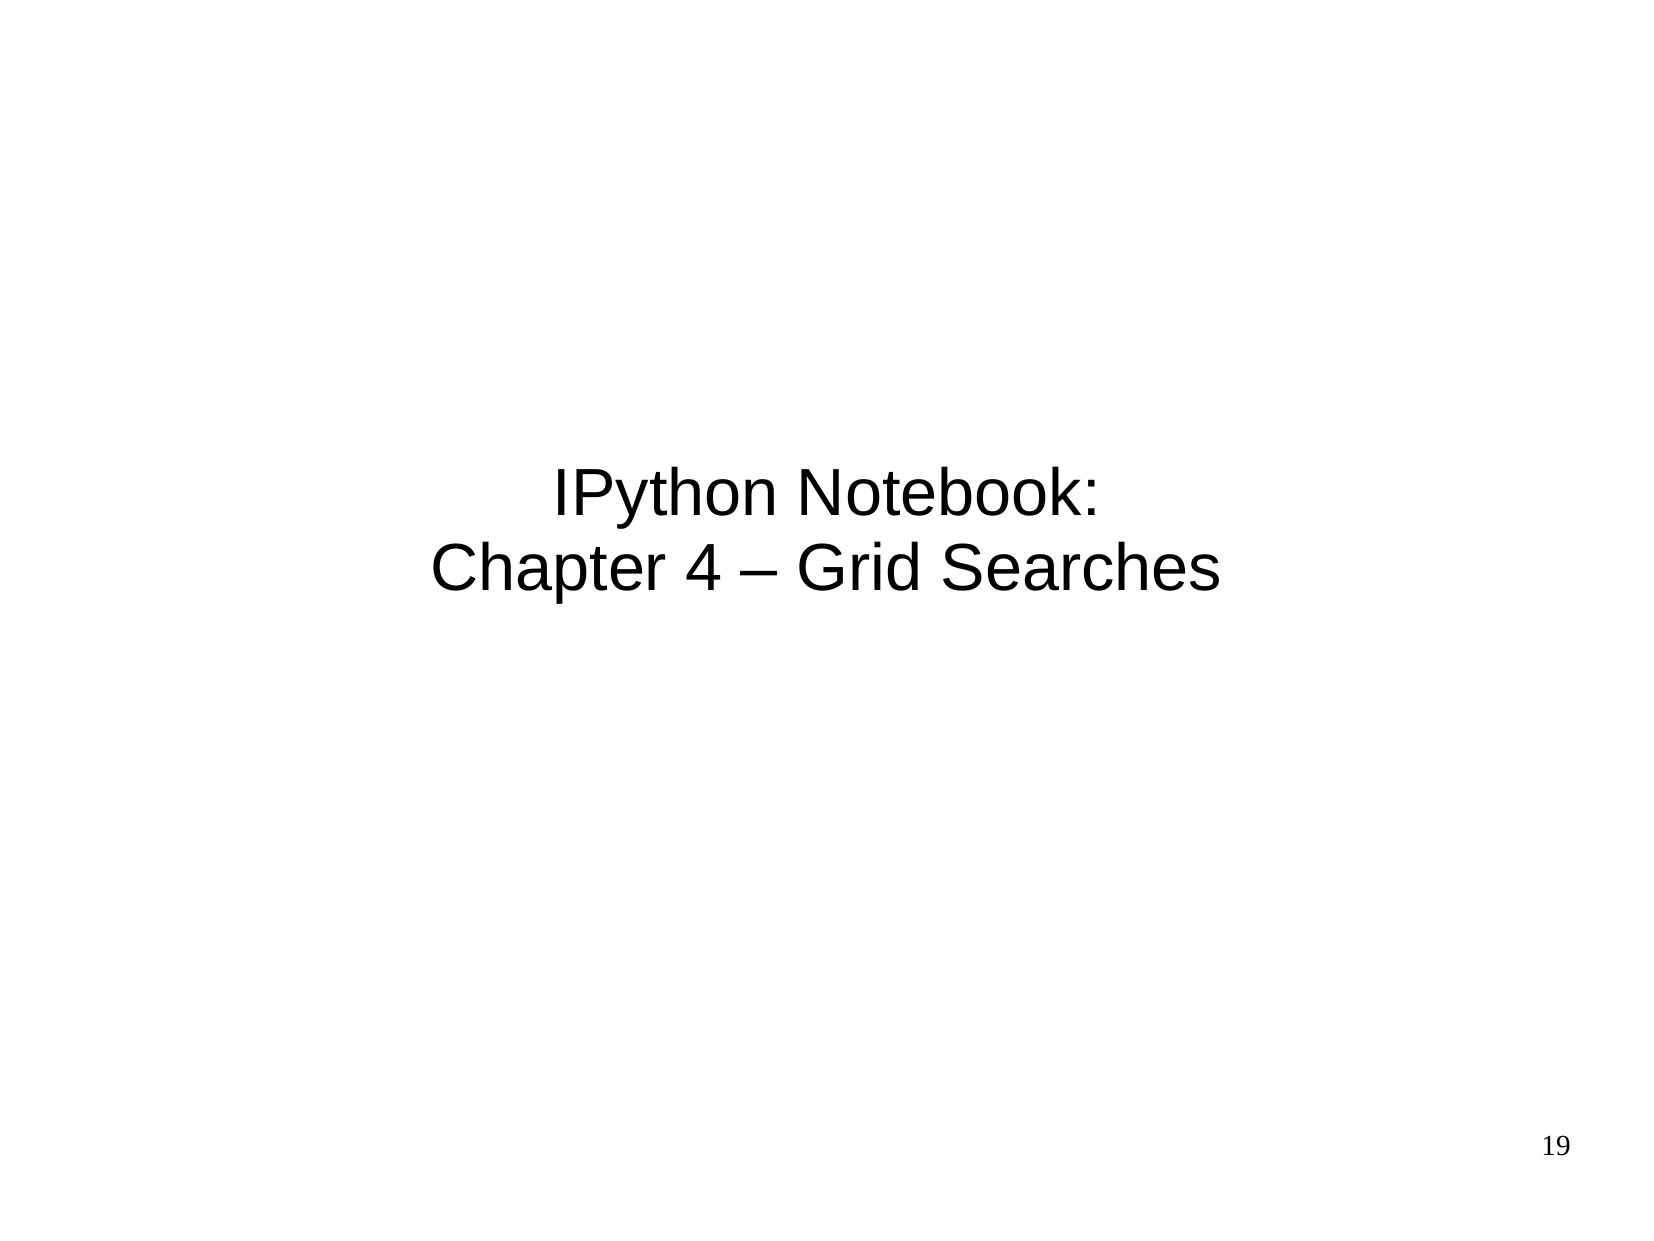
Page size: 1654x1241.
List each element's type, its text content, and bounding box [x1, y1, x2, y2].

subtitle IPython Notebook: Chapter 4 – Grid Searches [82, 49, 1571, 1010]
